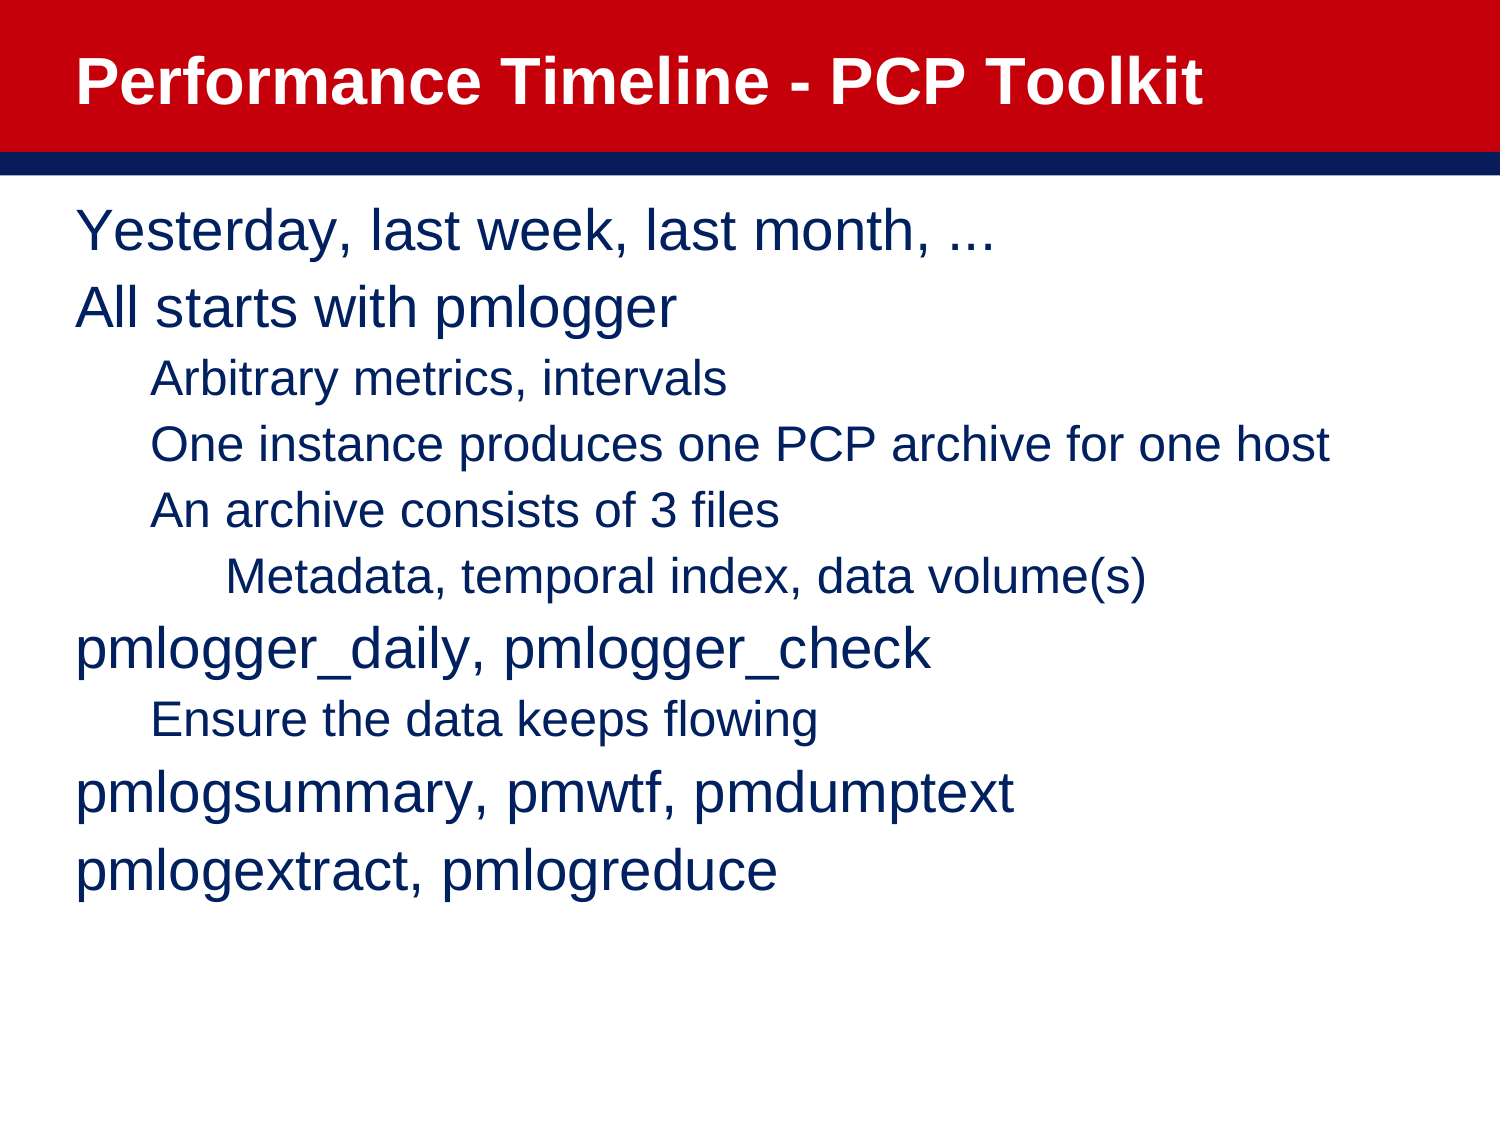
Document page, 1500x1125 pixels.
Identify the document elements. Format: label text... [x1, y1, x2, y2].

title Performance Timeline - PCP Toolkit [75, 5, 1424, 158]
list Yesterday, last week, last month, ... All starts with pmlogger Arbitrary metrics, intervals One instance produces one PCP archive for one host An archive consists of 3 files Metadata, temporal index, data volume(s)‏ pmlogger_daily, pmlogger_check Ensure the data keeps flowing pmlogsummary, pmwtf, pmdumptext pmlogextract, pmlogreduce [75, 197, 1424, 1087]
